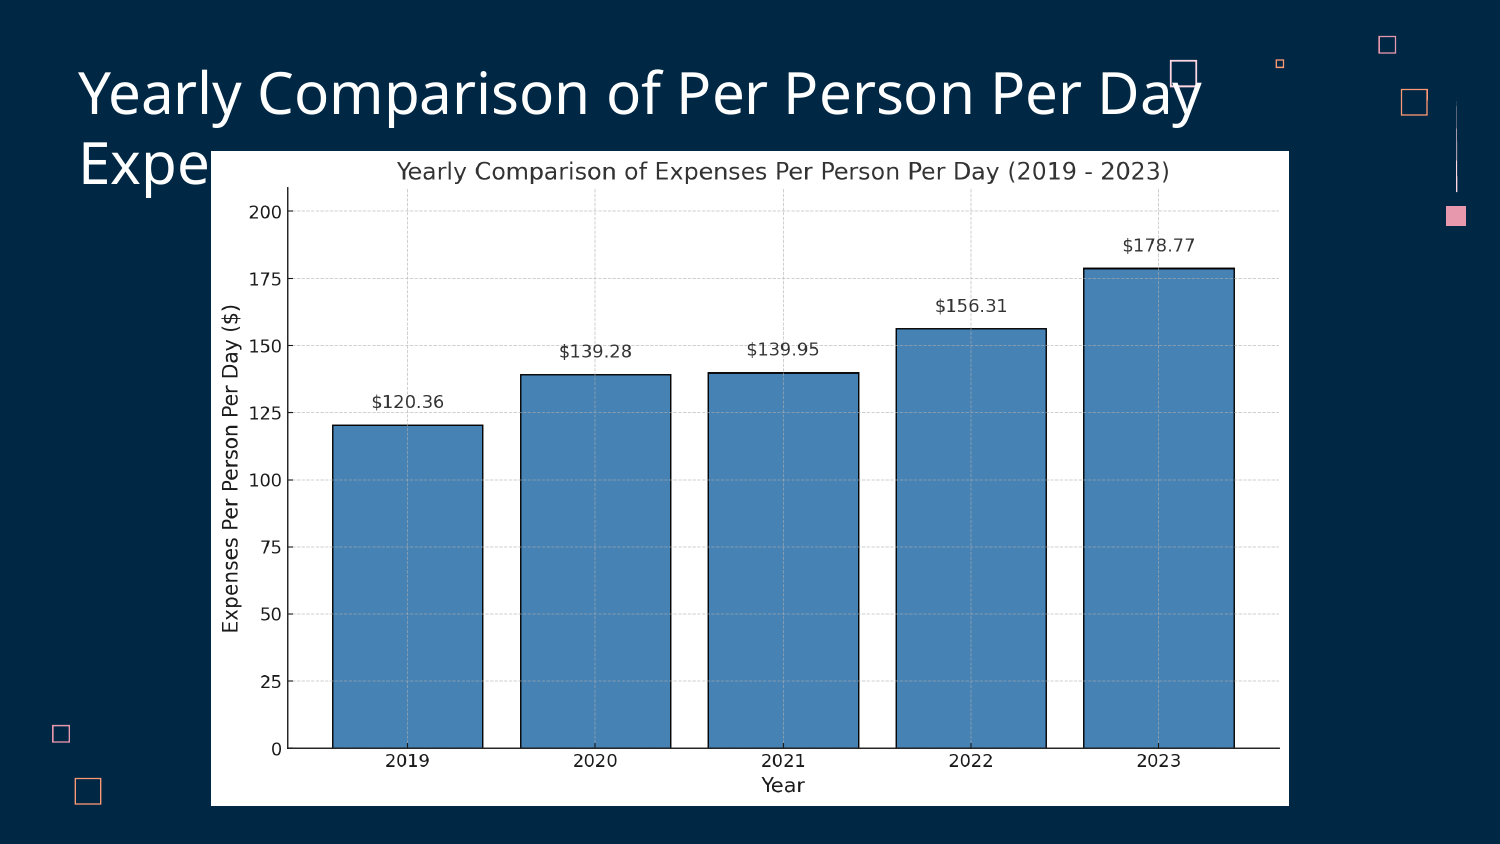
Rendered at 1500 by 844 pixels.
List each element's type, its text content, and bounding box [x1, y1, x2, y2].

picture [211, 151, 1289, 806]
title Yearly Comparison of Per Person Per Day Expenses [63, 41, 1329, 136]
